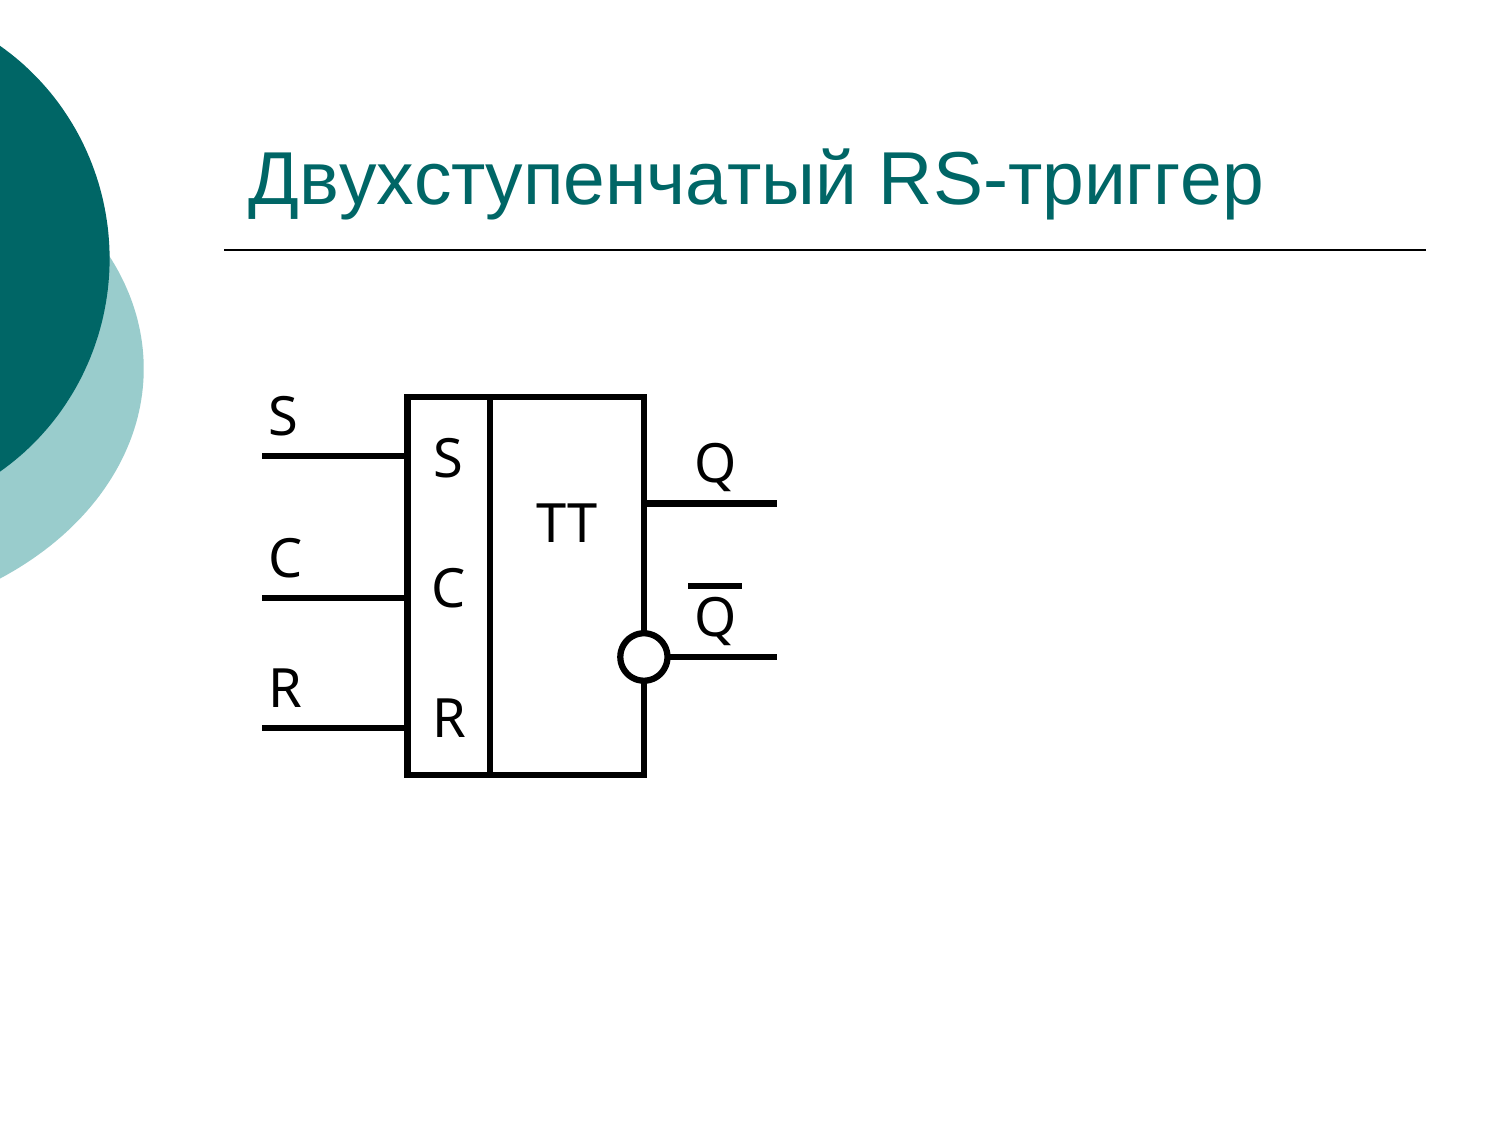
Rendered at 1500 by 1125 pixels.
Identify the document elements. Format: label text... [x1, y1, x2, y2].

text_box Q [679, 574, 845, 655]
text_box Q [679, 420, 810, 502]
text_box R [253, 645, 361, 726]
text_box S [253, 373, 361, 454]
text_box TT [490, 397, 644, 775]
text_box S C R [407, 397, 491, 776]
title Двухступенчатый RS-триггер [233, 58, 1416, 228]
text_box [620, 633, 668, 681]
text_box С [253, 515, 361, 596]
